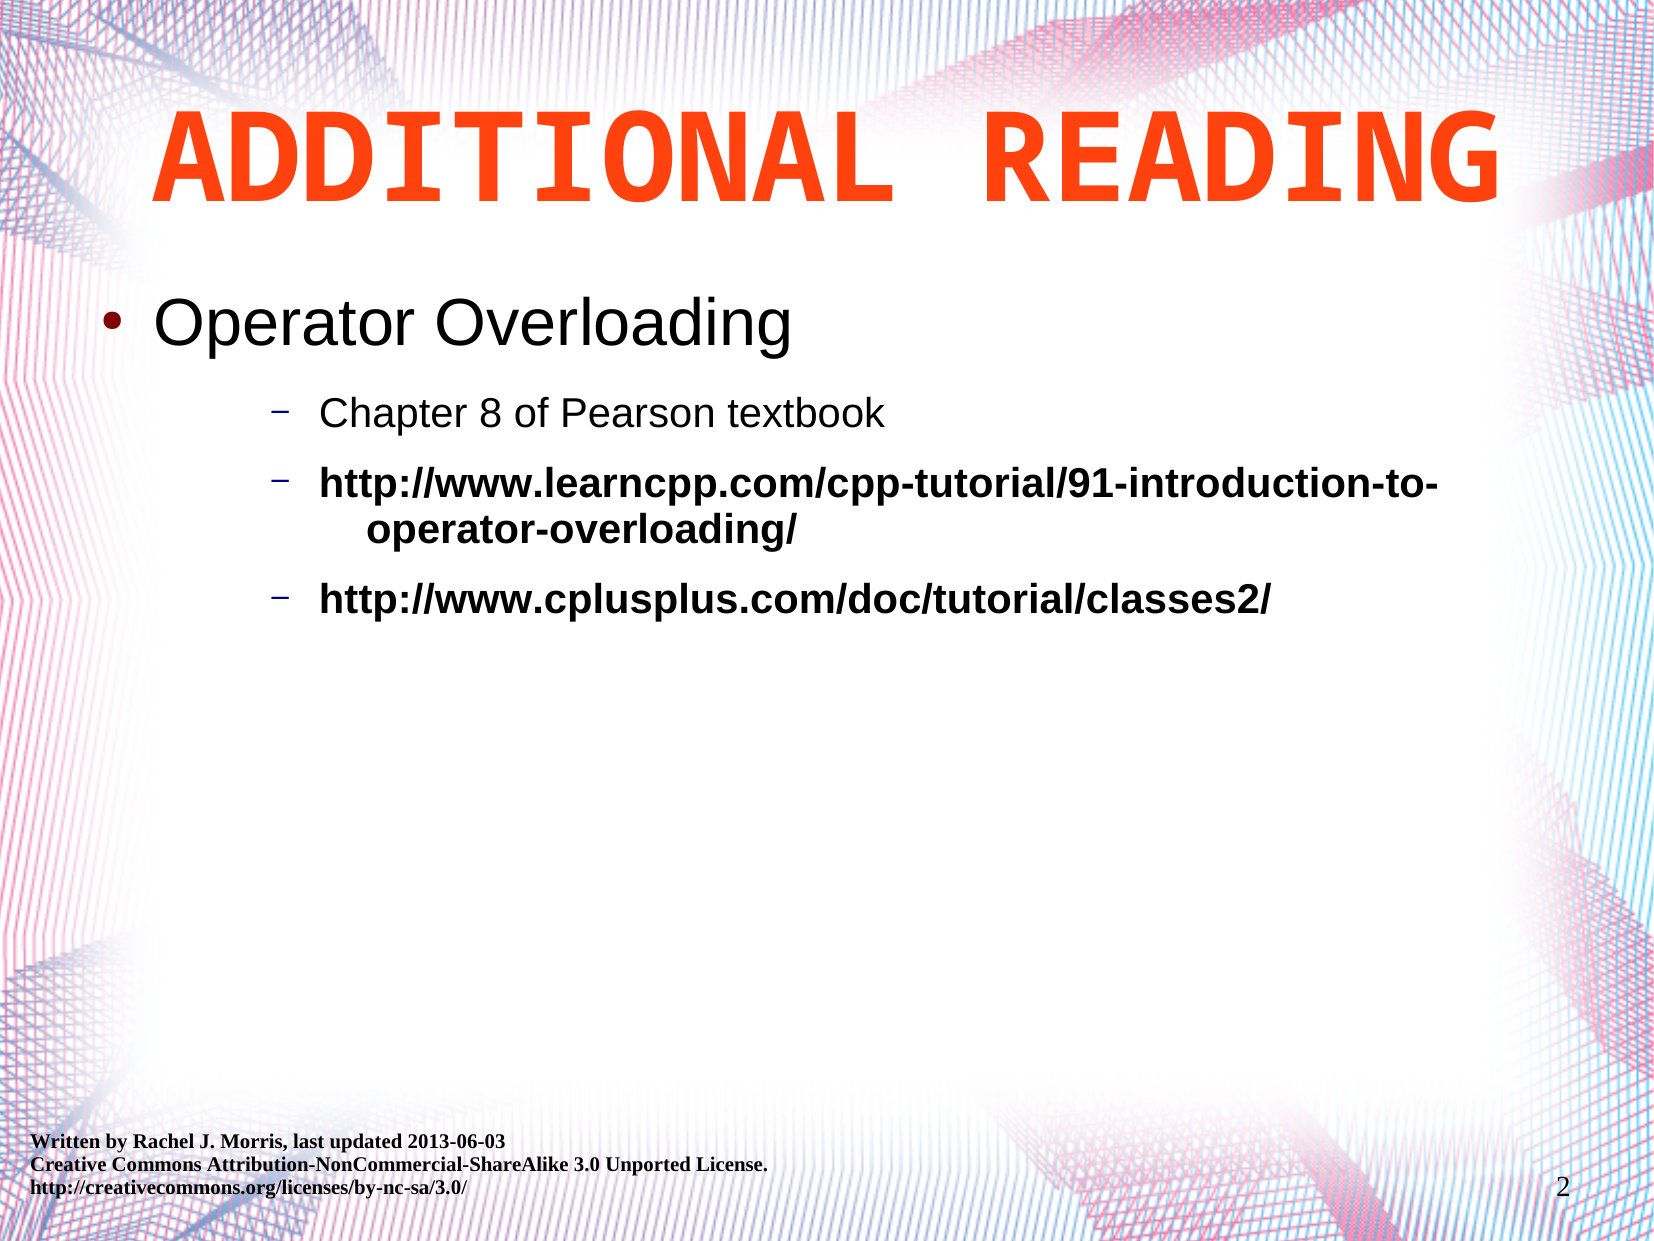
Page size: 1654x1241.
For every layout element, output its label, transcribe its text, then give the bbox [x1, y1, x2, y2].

title ADDITIONAL READING [82, 49, 1571, 257]
picture [0, 0, 1654, 1241]
list Operator Overloading Chapter 8 of Pearson textbook http://www.learncpp.com/cpp-tutorial/91-introduction-to-operator-overloading/ http://www.cplusplus.com/doc/tutorial/classes2/ [82, 285, 1571, 955]
